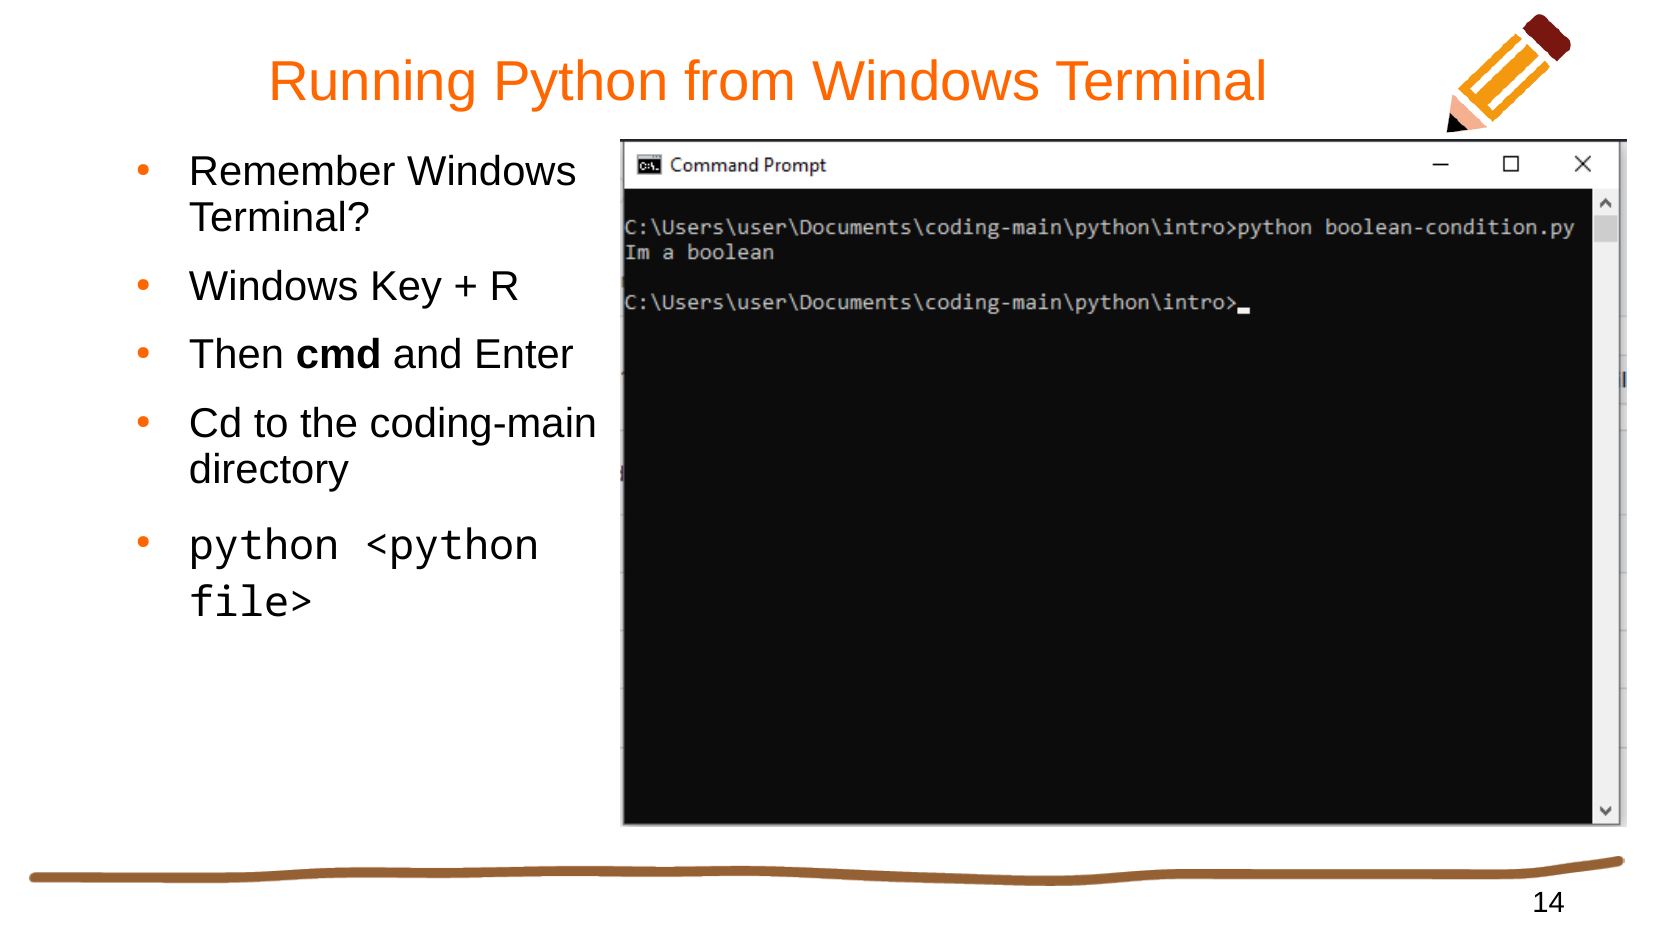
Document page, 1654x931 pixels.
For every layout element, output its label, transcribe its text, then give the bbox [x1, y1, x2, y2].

picture [620, 139, 1627, 827]
picture [1446, 14, 1571, 133]
picture [29, 856, 1625, 886]
list Remember Windows Terminal? Windows Key + R Then cmd and Enter Cd to the coding-main directory python <python file> [118, 147, 620, 798]
title Running Python from Windows Terminal [88, 29, 1447, 133]
